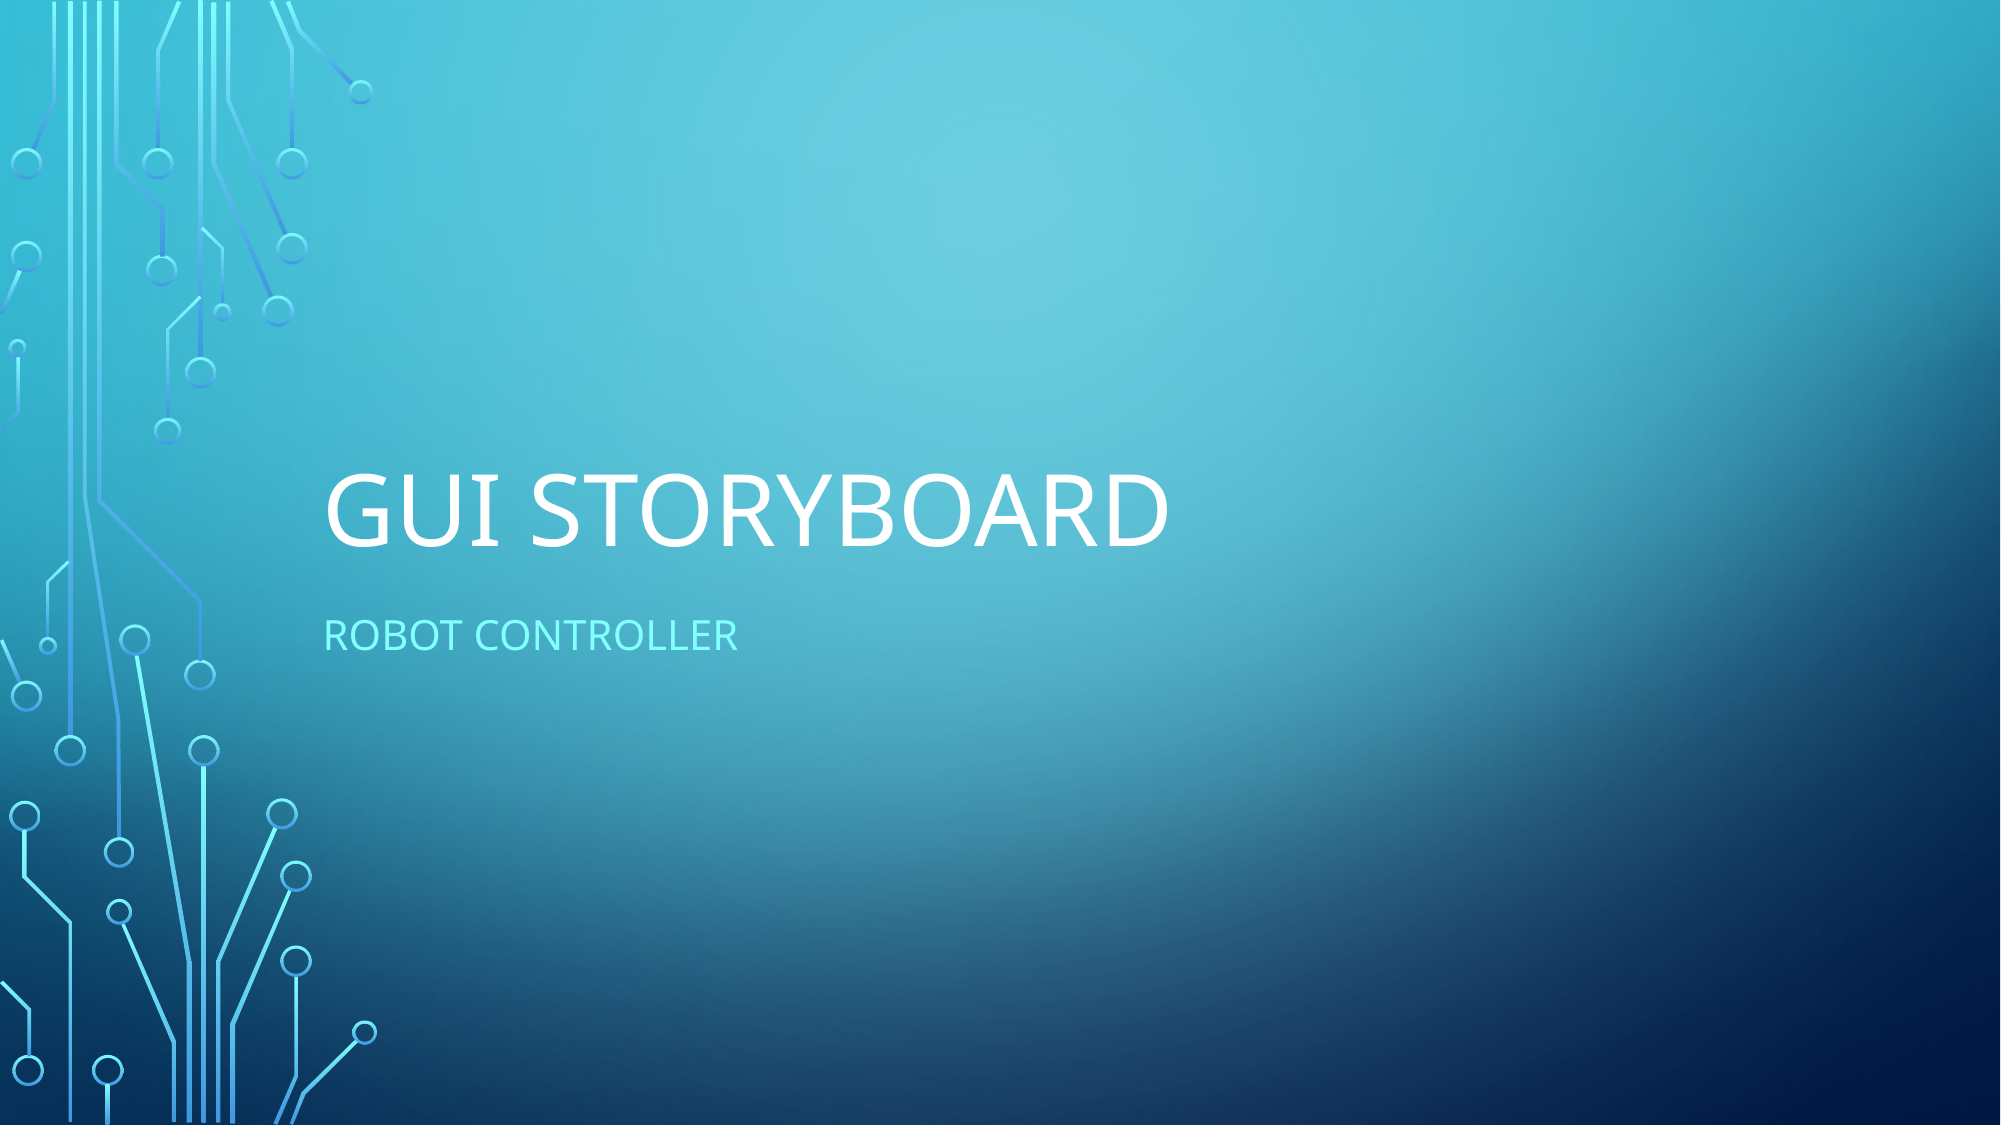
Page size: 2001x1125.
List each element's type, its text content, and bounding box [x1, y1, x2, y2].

title GUI Storyboard [307, 184, 1750, 576]
subtitle Robot Controller [307, 590, 1750, 863]
